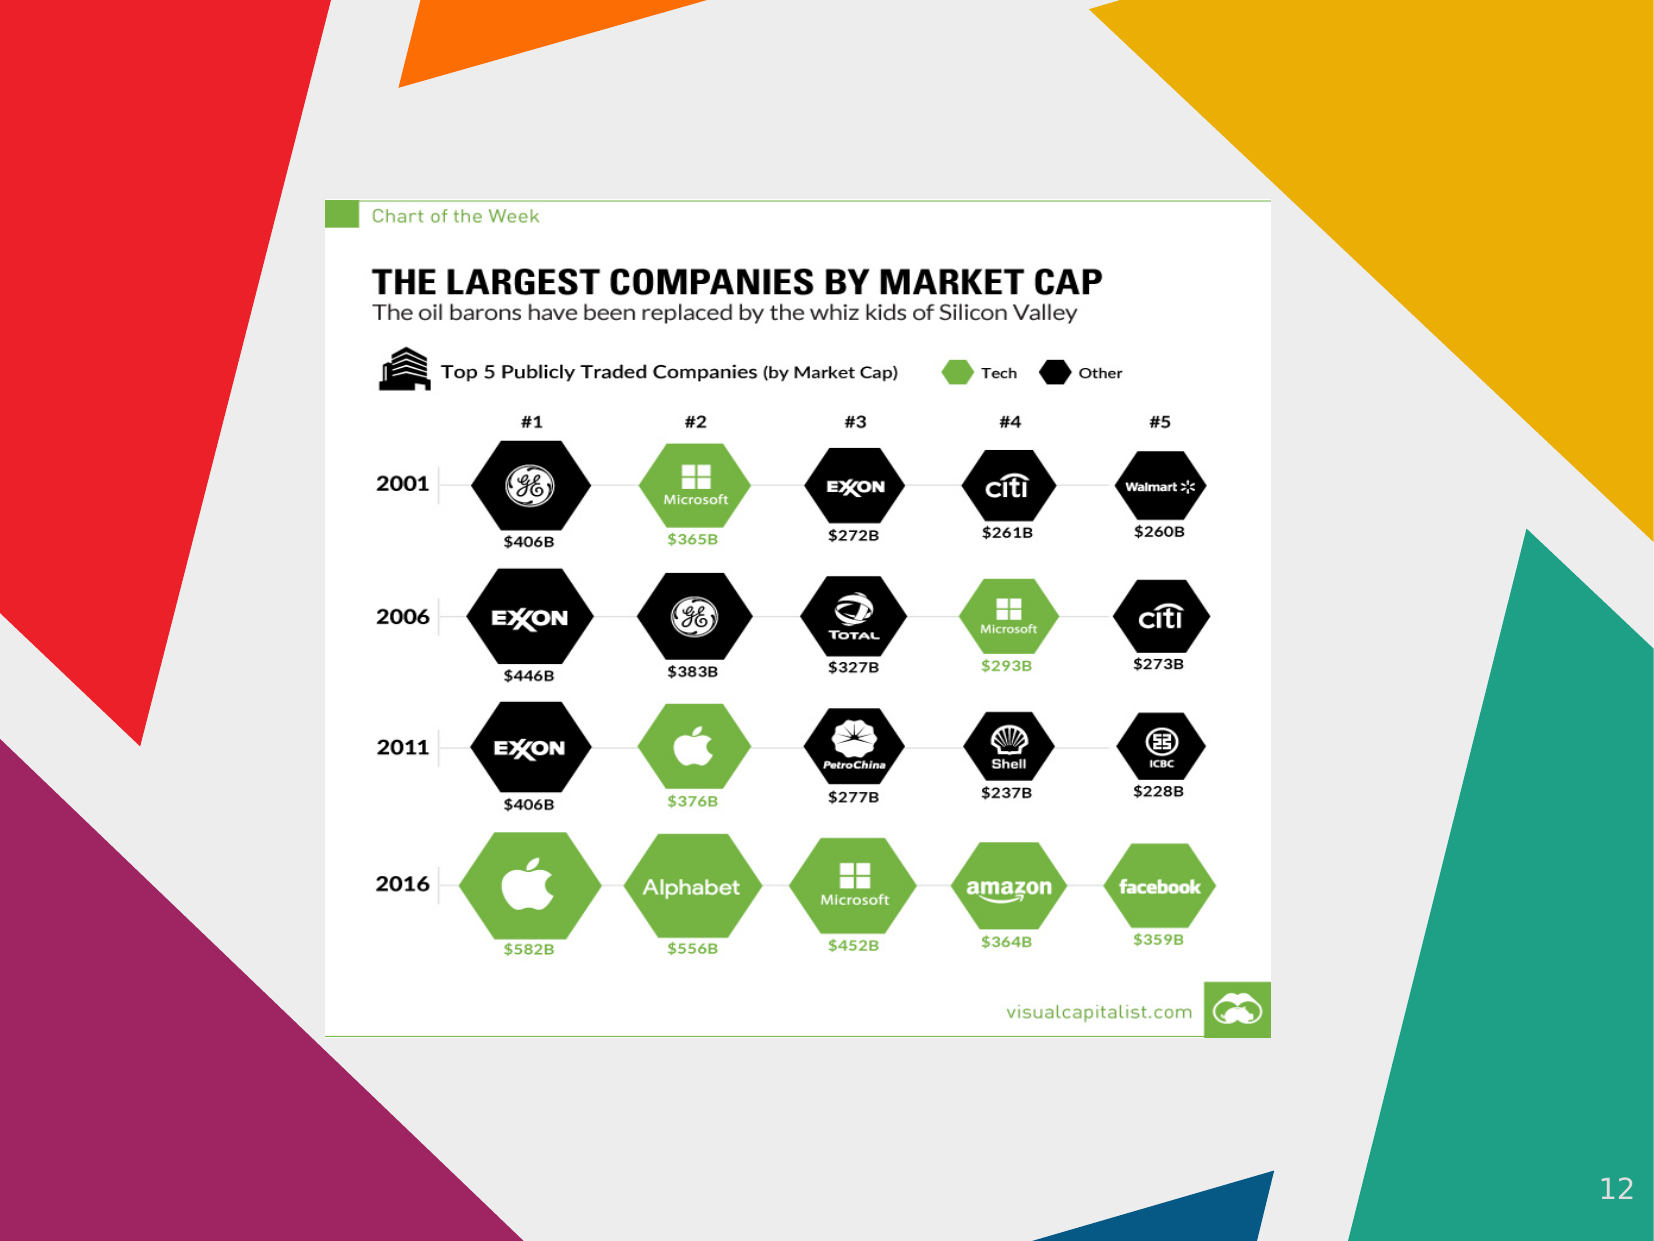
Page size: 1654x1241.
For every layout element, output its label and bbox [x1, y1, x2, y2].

picture [325, 199, 1271, 1038]
